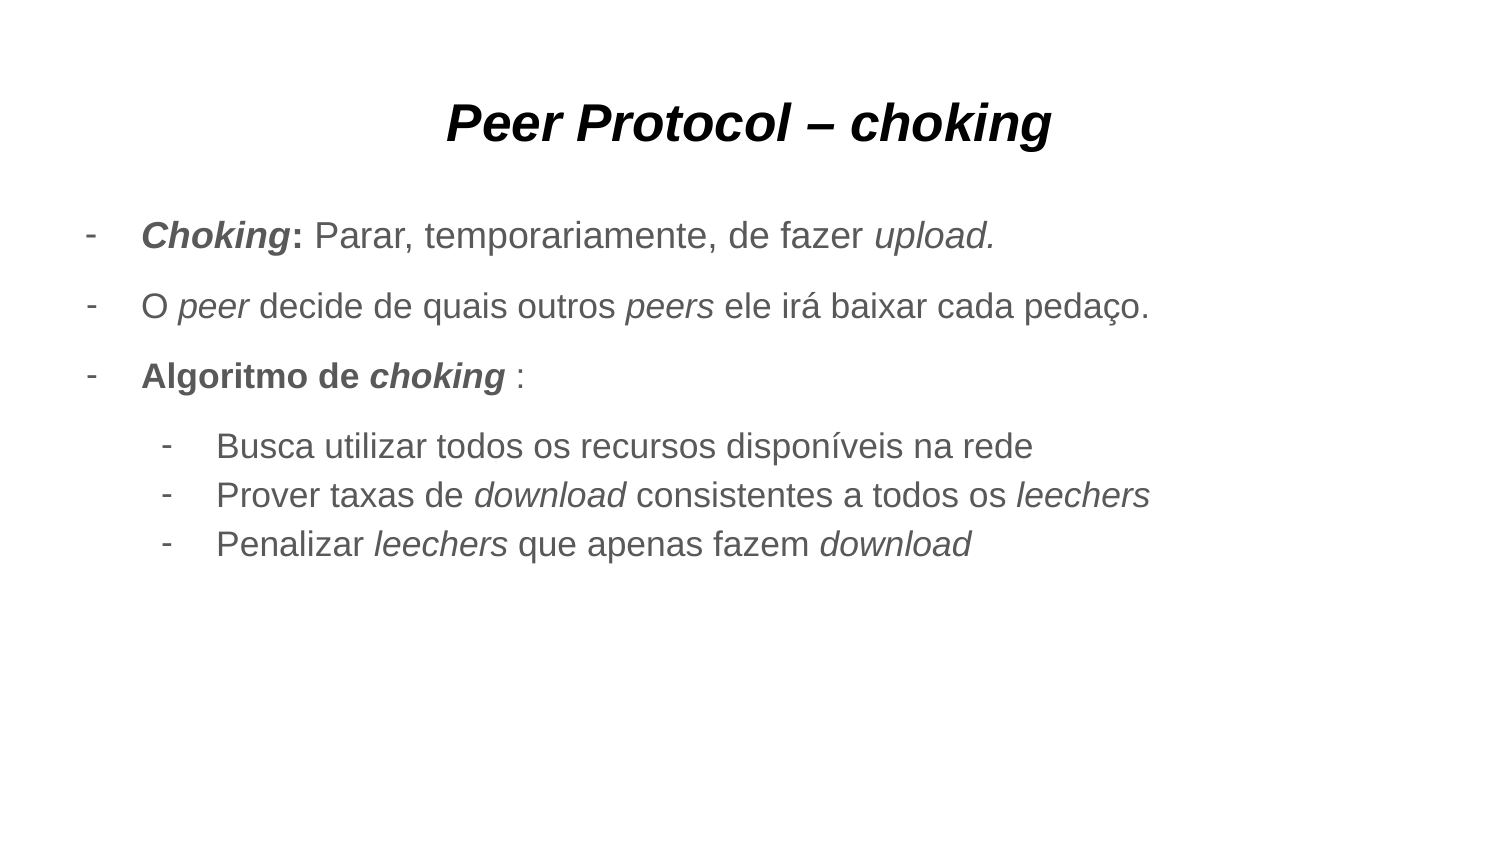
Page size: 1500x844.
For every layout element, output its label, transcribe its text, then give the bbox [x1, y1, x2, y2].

list Choking: Parar, temporariamente, de fazer upload. O peer decide de quais outros peers ele irá baixar cada pedaço. Algoritmo de choking : Busca utilizar todos os recursos disponíveis na rede Prover taxas de download consistentes a todos os leechers Penalizar leechers que apenas fazem download [51, 189, 1449, 750]
title Peer Protocol – choking [51, 72, 1449, 167]
